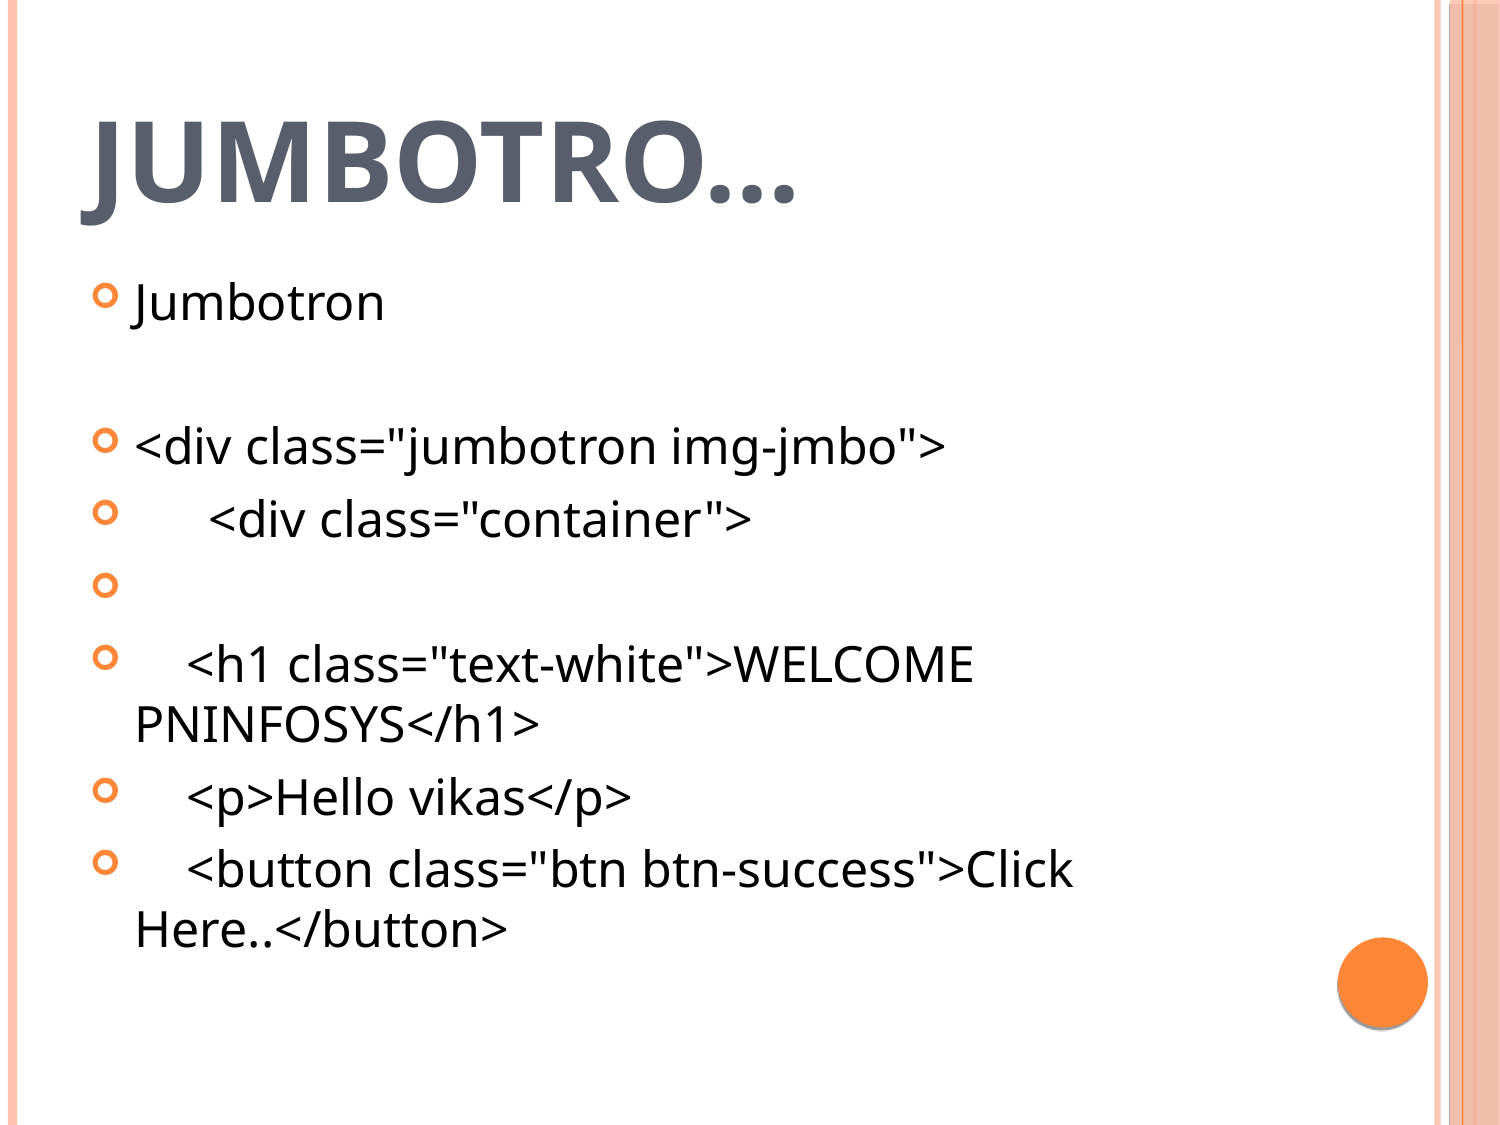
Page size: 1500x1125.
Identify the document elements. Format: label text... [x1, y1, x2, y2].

title Jumbotro... [75, 45, 1300, 233]
list Jumbotron <div class="jumbotron img-jmbo"> <div class="container"> <h1 class="text-white">WELCOME PNINFOSYS</h1> <p>Hello vikas</p> <button class="btn btn-success">Click Here..</button> [75, 262, 1300, 1062]
